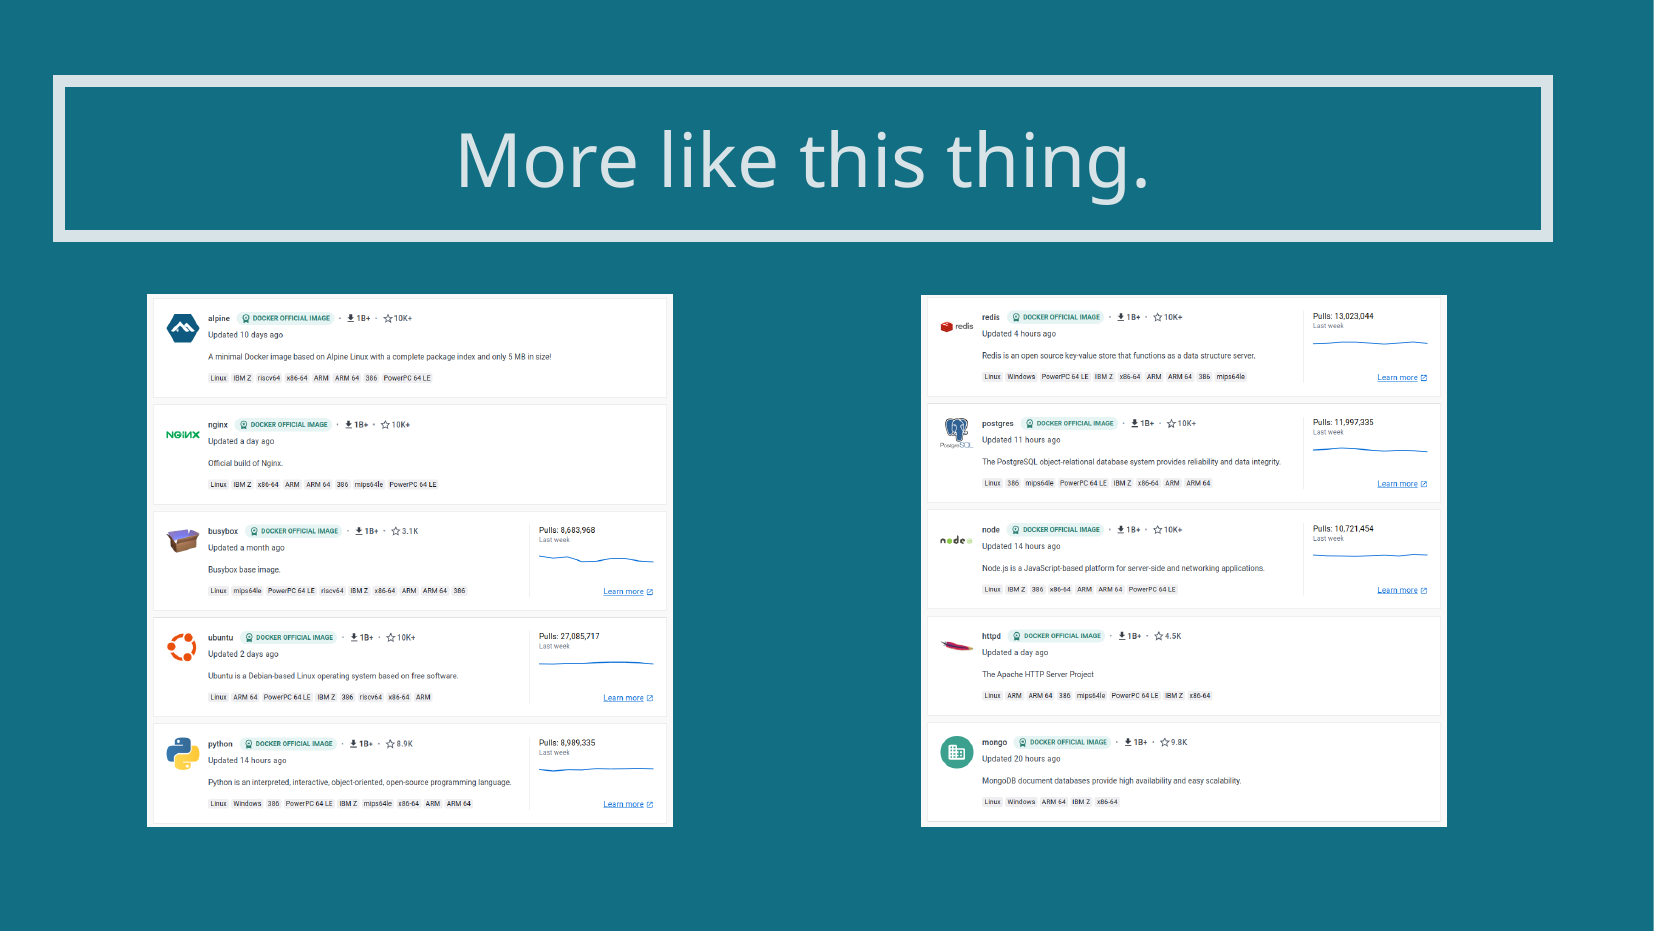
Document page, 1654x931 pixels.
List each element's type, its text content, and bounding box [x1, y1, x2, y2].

title More like this thing. [59, 80, 1548, 237]
picture [0, 0, 1654, 931]
